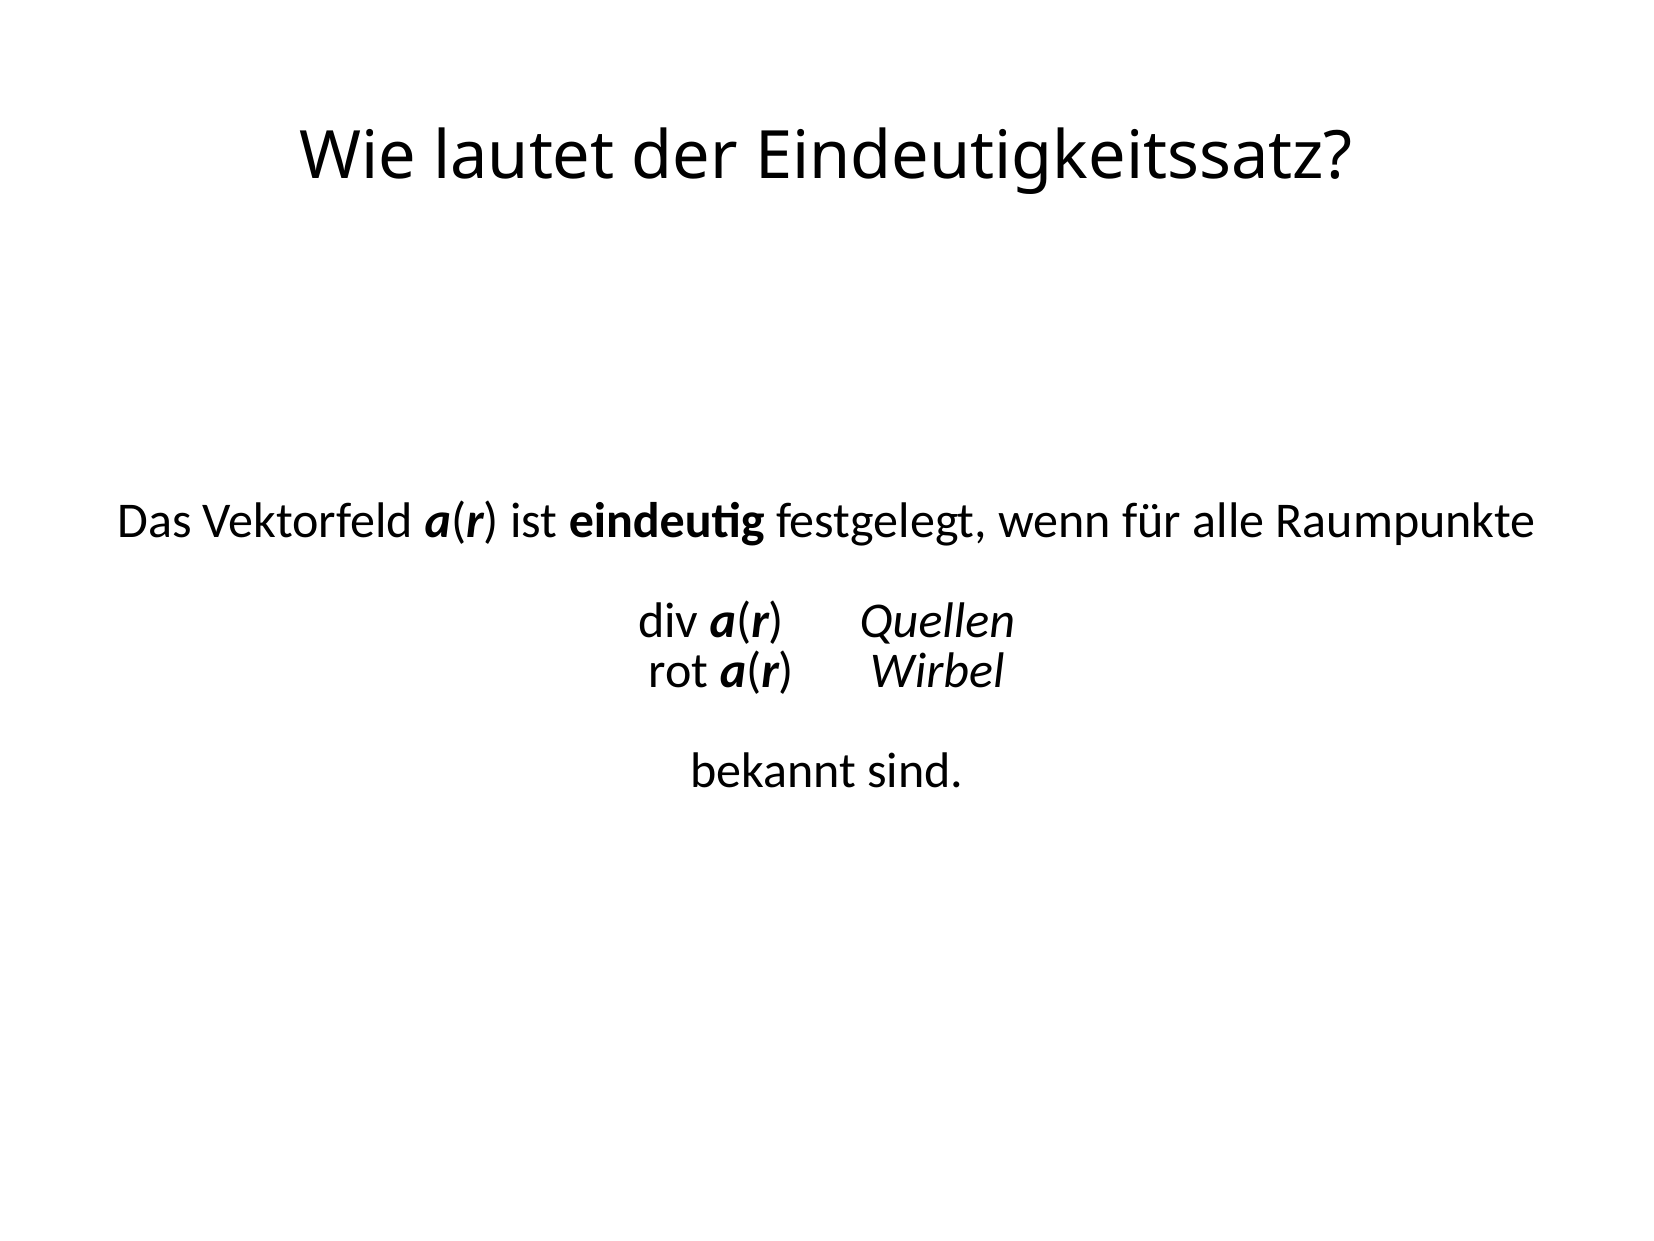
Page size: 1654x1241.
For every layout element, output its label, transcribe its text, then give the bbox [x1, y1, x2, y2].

subtitle Das Vektorfeld a(r) ist eindeutig festgelegt, wenn für alle Raumpunkte div a(r) Quellen rot a(r) Wirbel bekannt sind. [82, 290, 1571, 1010]
title Wie lautet der Eindeutigkeitssatz? [82, 49, 1571, 257]
